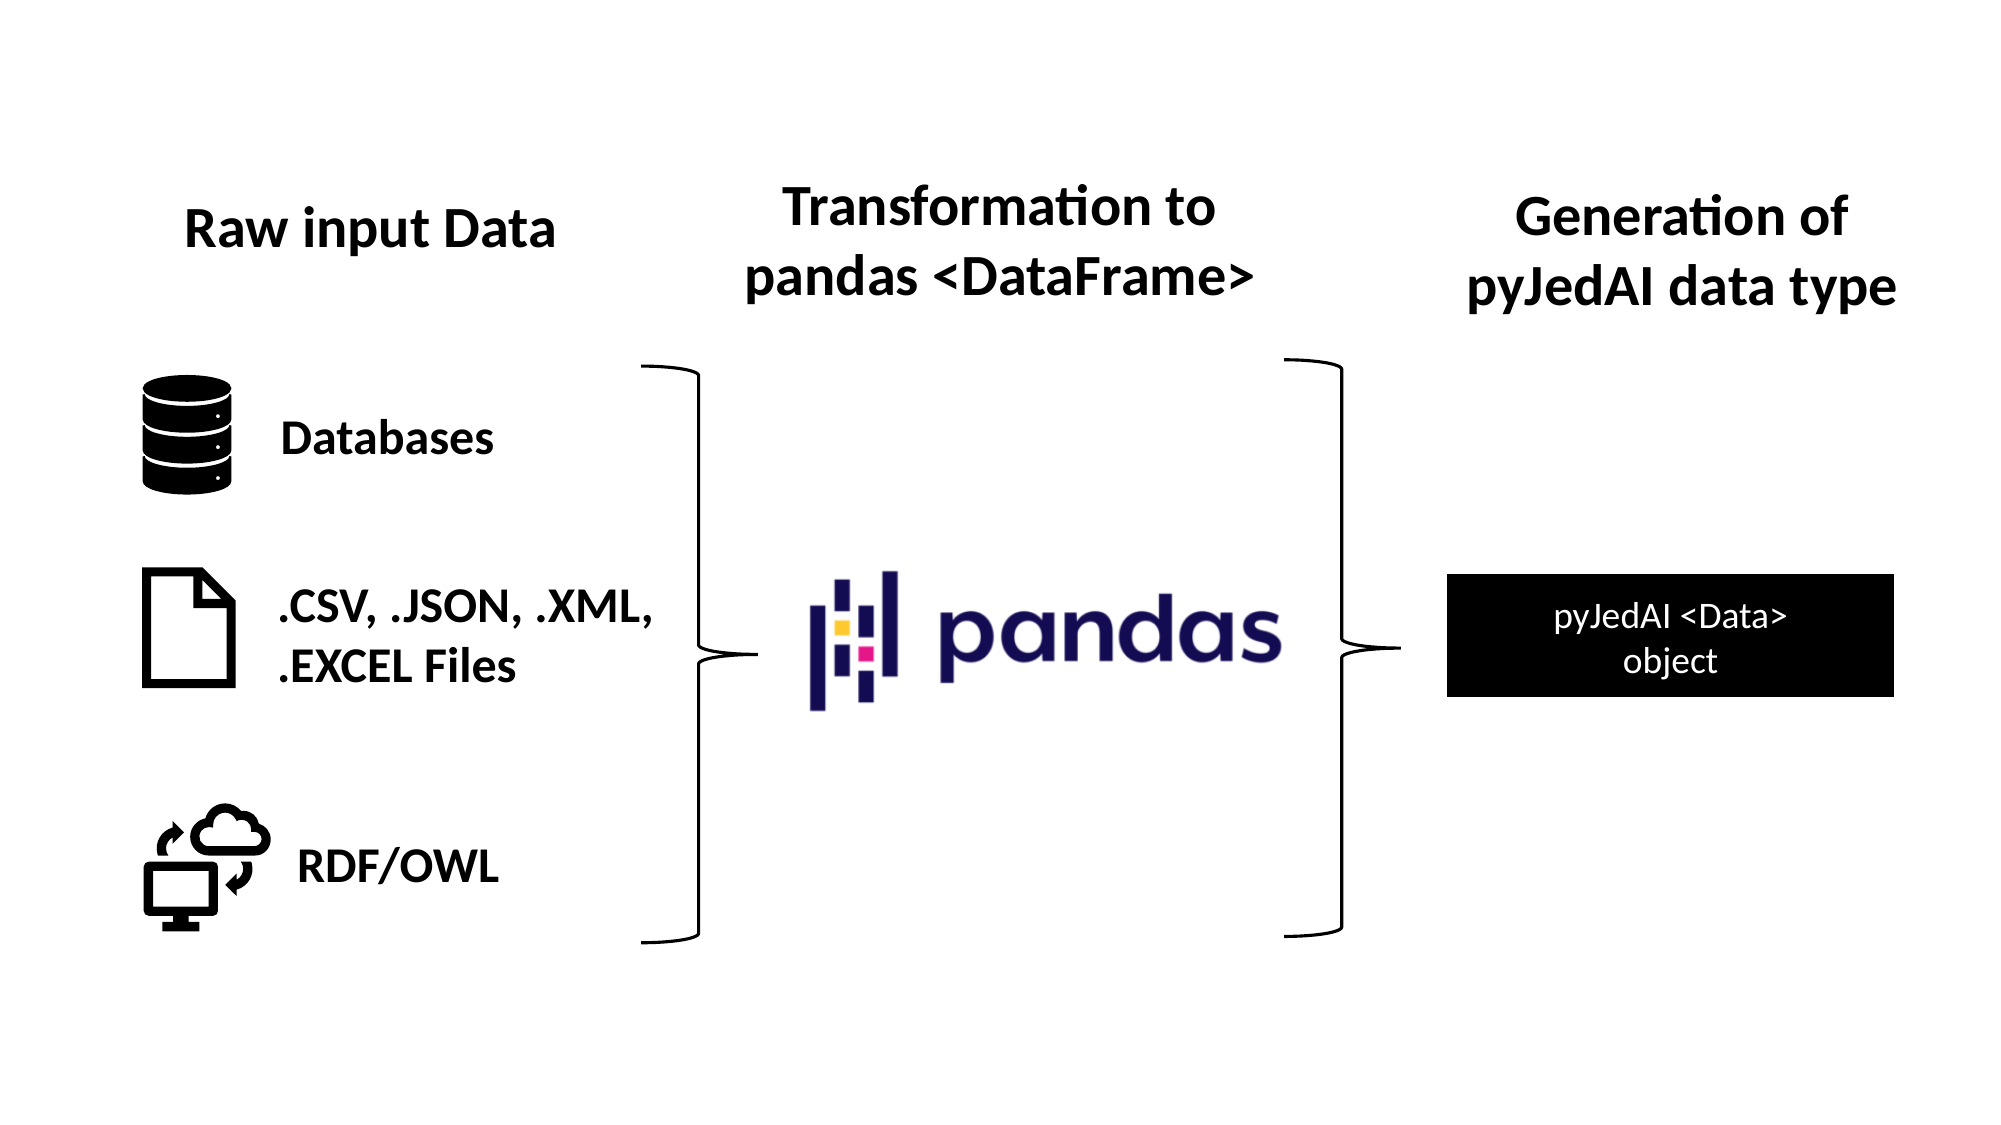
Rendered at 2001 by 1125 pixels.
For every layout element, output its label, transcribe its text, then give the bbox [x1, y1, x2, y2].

picture [112, 359, 263, 510]
text_box Raw input Data [169, 182, 696, 268]
text_box Transformation to pandas <DataFrame> [716, 159, 1284, 316]
text_box RDF/OWL [282, 825, 658, 902]
text_box pyJedAI <Data> object [1448, 575, 1893, 696]
text_box Databases [265, 396, 642, 473]
picture [115, 554, 263, 701]
text_box .CSV, .JSON, .XML, .EXCEL Files [262, 564, 676, 701]
picture [132, 792, 283, 943]
picture [790, 551, 1302, 730]
text_box Generation of pyJedAI data type [1399, 169, 1966, 326]
